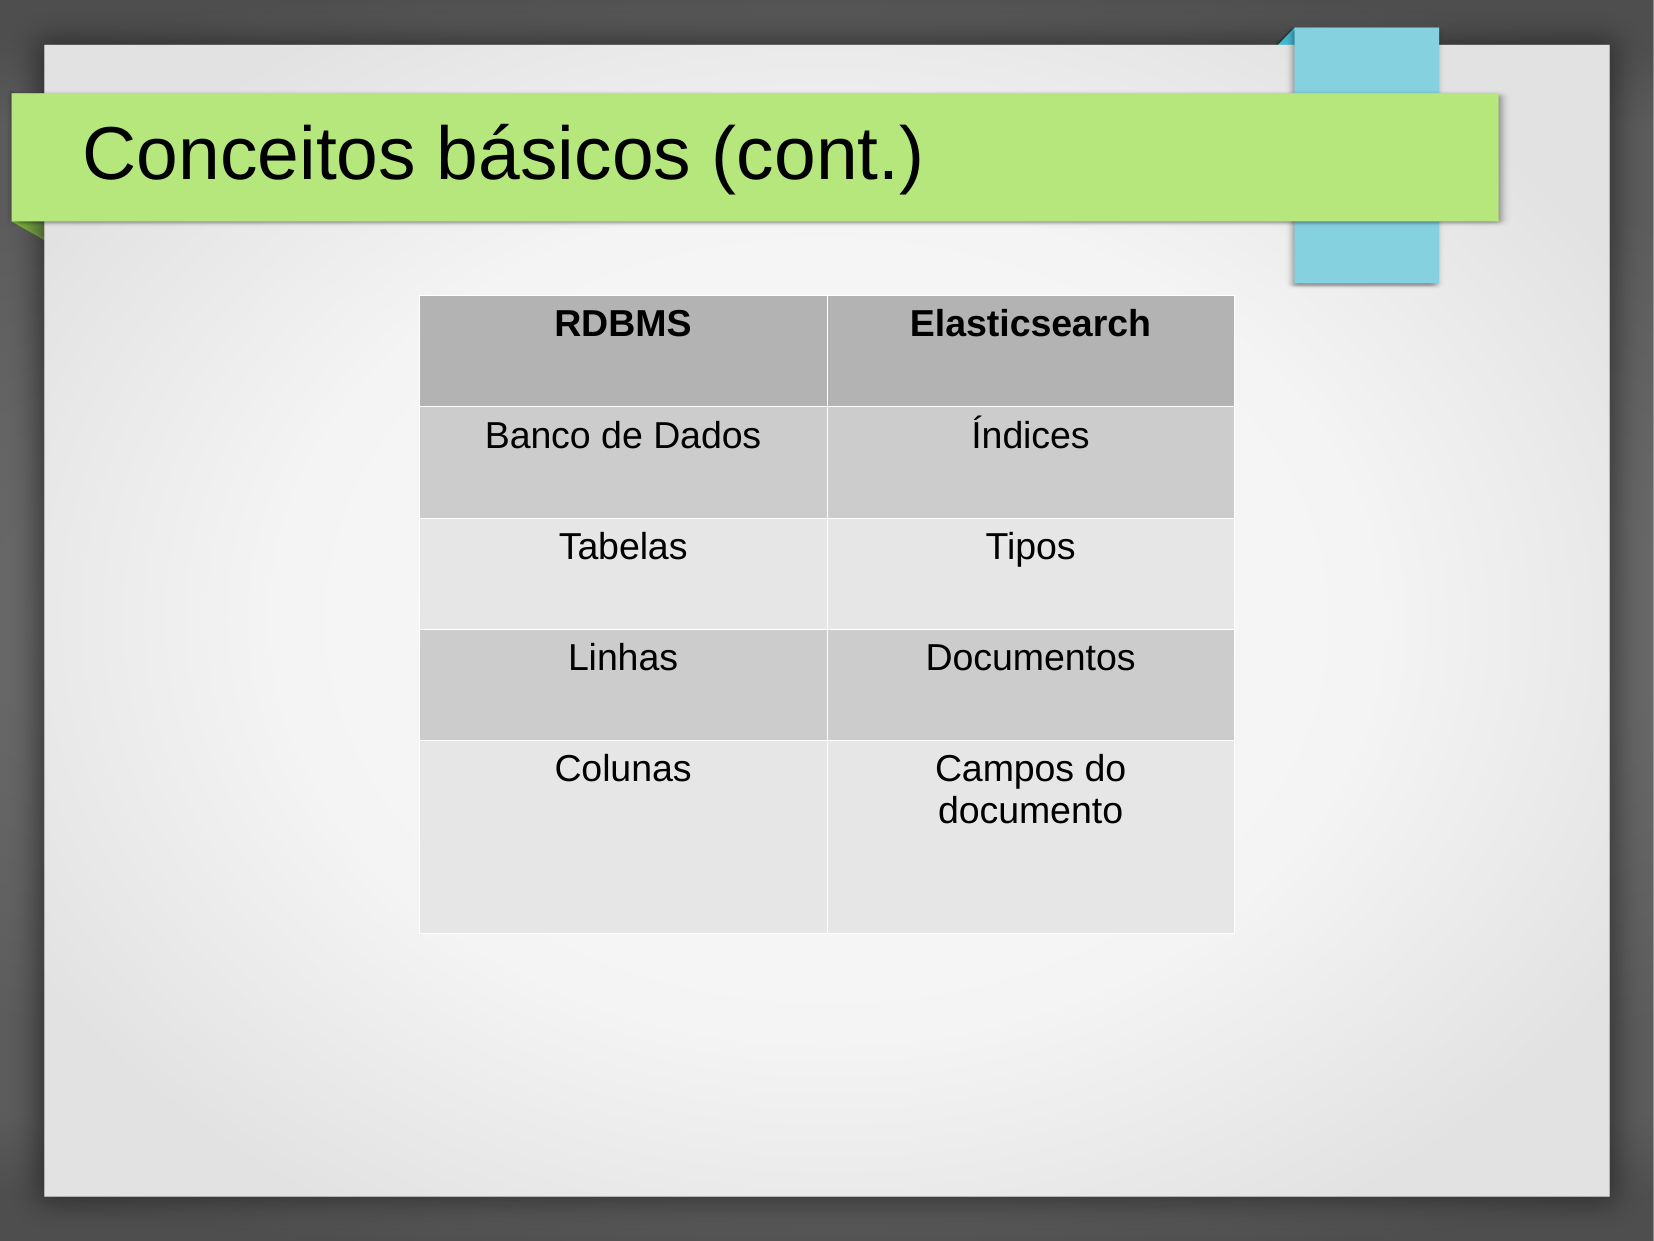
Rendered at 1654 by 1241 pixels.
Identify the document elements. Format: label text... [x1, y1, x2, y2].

table_cell Campos do documento [828, 741, 1234, 933]
table_header Elasticsearch [828, 296, 1234, 406]
table_cell Banco de Dados [420, 407, 827, 518]
table_cell Índices [828, 407, 1234, 518]
table_header RDBMS [420, 296, 827, 406]
table_cell Documentos [828, 630, 1234, 740]
table_cell Tipos [828, 519, 1234, 629]
table_cell Tabelas [420, 519, 827, 629]
table_cell Colunas [420, 741, 827, 933]
picture [0, 0, 1654, 1241]
title Conceitos básicos (cont.) [82, 94, 1264, 213]
table_cell Linhas [420, 630, 827, 740]
